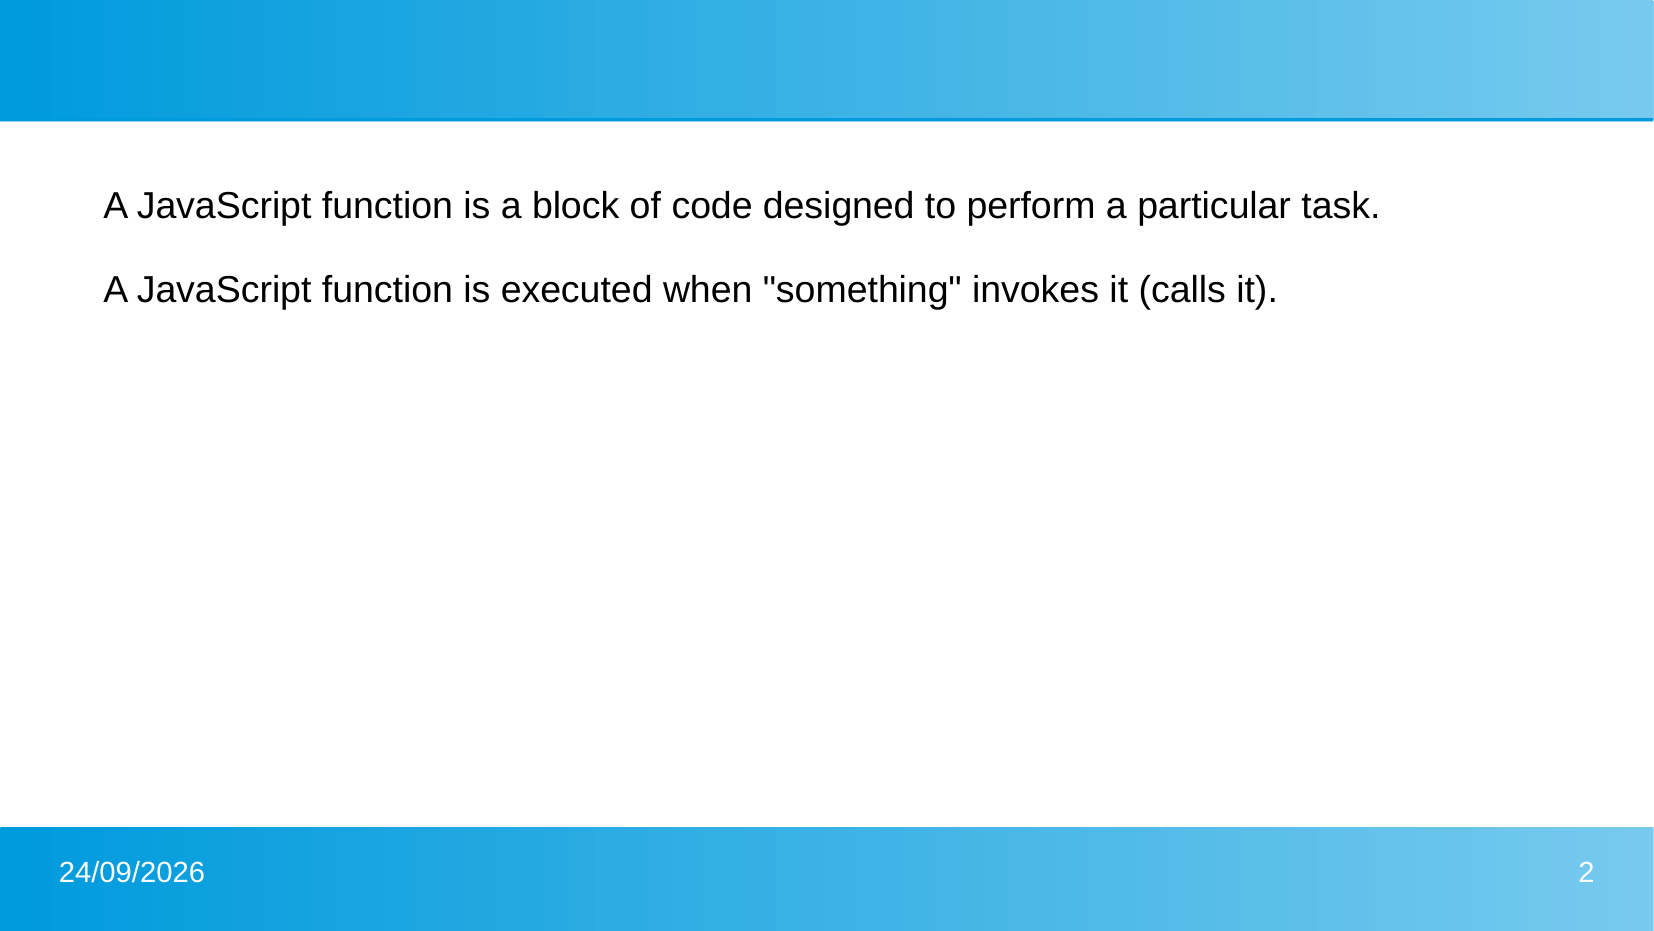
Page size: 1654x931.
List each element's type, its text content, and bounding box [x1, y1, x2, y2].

text_box A JavaScript function is a block of code designed to perform a particular task. A JavaScript function is executed when "something" invokes it (calls it). [88, 177, 1536, 528]
